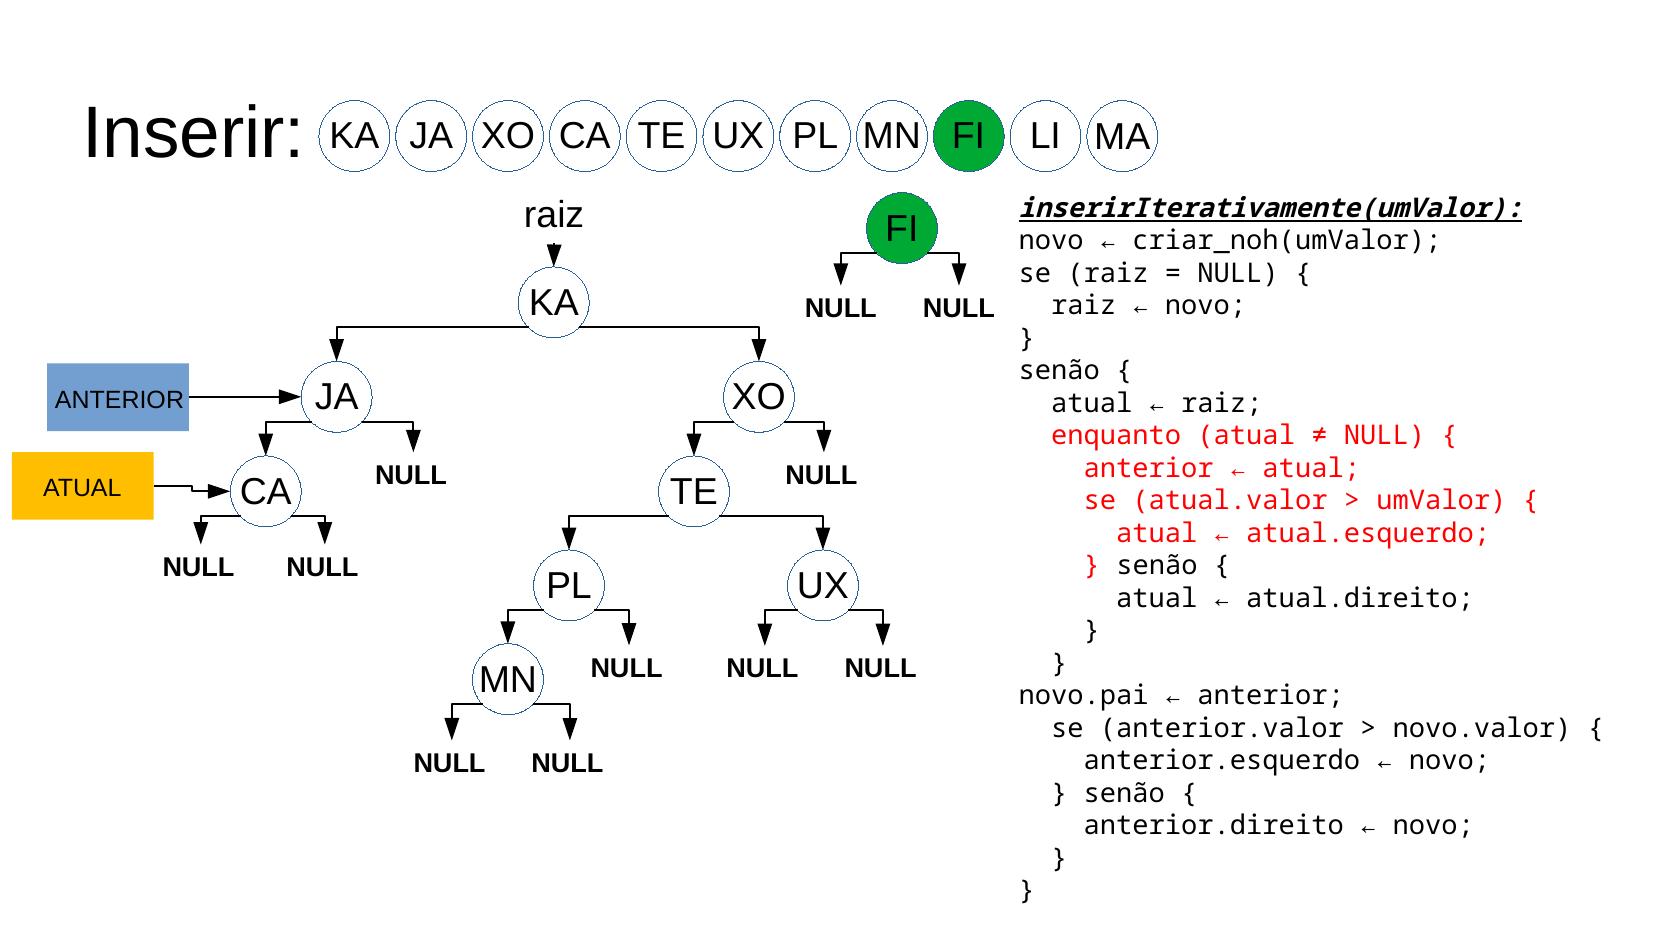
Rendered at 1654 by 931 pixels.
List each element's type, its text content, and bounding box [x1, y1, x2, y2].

text_box NULL [908, 285, 1010, 331]
text_box NULL [360, 452, 467, 498]
text_box [744, 118, 786, 212]
text_box NULL [711, 645, 818, 691]
text_box FI [933, 100, 1005, 172]
text_box LI [1010, 100, 1081, 172]
text_box PL [779, 100, 851, 172]
text_box [47, 363, 189, 377]
text_box FI [866, 192, 938, 264]
text_box JA [395, 100, 467, 172]
text_box MN [472, 643, 544, 715]
text_box XO [472, 100, 544, 172]
text_box NULL [829, 645, 937, 691]
text_box CA [549, 100, 621, 172]
text_box KA [518, 266, 590, 338]
text_box NULL [271, 544, 378, 590]
text_box MA [1086, 100, 1158, 172]
text_box ANTERIOR [40, 377, 201, 421]
text_box UX [787, 549, 859, 621]
text_box ATUAL [28, 466, 142, 510]
text_box NULL [398, 740, 505, 786]
text_box KA [318, 100, 390, 172]
text_box CA [230, 455, 302, 527]
text_box PL [533, 549, 605, 621]
text_box inserirIterativamente(umValor): novo ← criar_noh(umValor); se (raiz = NULL) { raiz ← novo; } senão { atual ← raiz; enquanto (atual ≠ NULL) { anterior ← atual; se (atual.valor > umValor) { atual ← atual.esquerdo; } senão { atual ← atual.direito; } } novo.pai ← anterior; se (anterior.valor > novo.valor) { anterior.esquerdo ← novo; } senão { anterior.direito ← novo; } } [1003, 182, 1654, 931]
text_box NULL [516, 740, 624, 786]
text_box NULL [575, 645, 683, 691]
text_box raiz [509, 186, 600, 244]
text_box MN [856, 100, 928, 172]
text_box [47, 421, 189, 432]
text_box [11, 452, 154, 520]
text_box TE [658, 455, 730, 527]
text_box XO [723, 361, 795, 433]
text_box NULL [790, 285, 892, 331]
title Inserir: [82, 54, 1571, 211]
text_box NULL [770, 452, 878, 498]
text_box NULL [147, 544, 254, 590]
text_box TE [626, 100, 697, 172]
text_box JA [301, 361, 373, 433]
text_box UX [702, 100, 774, 172]
